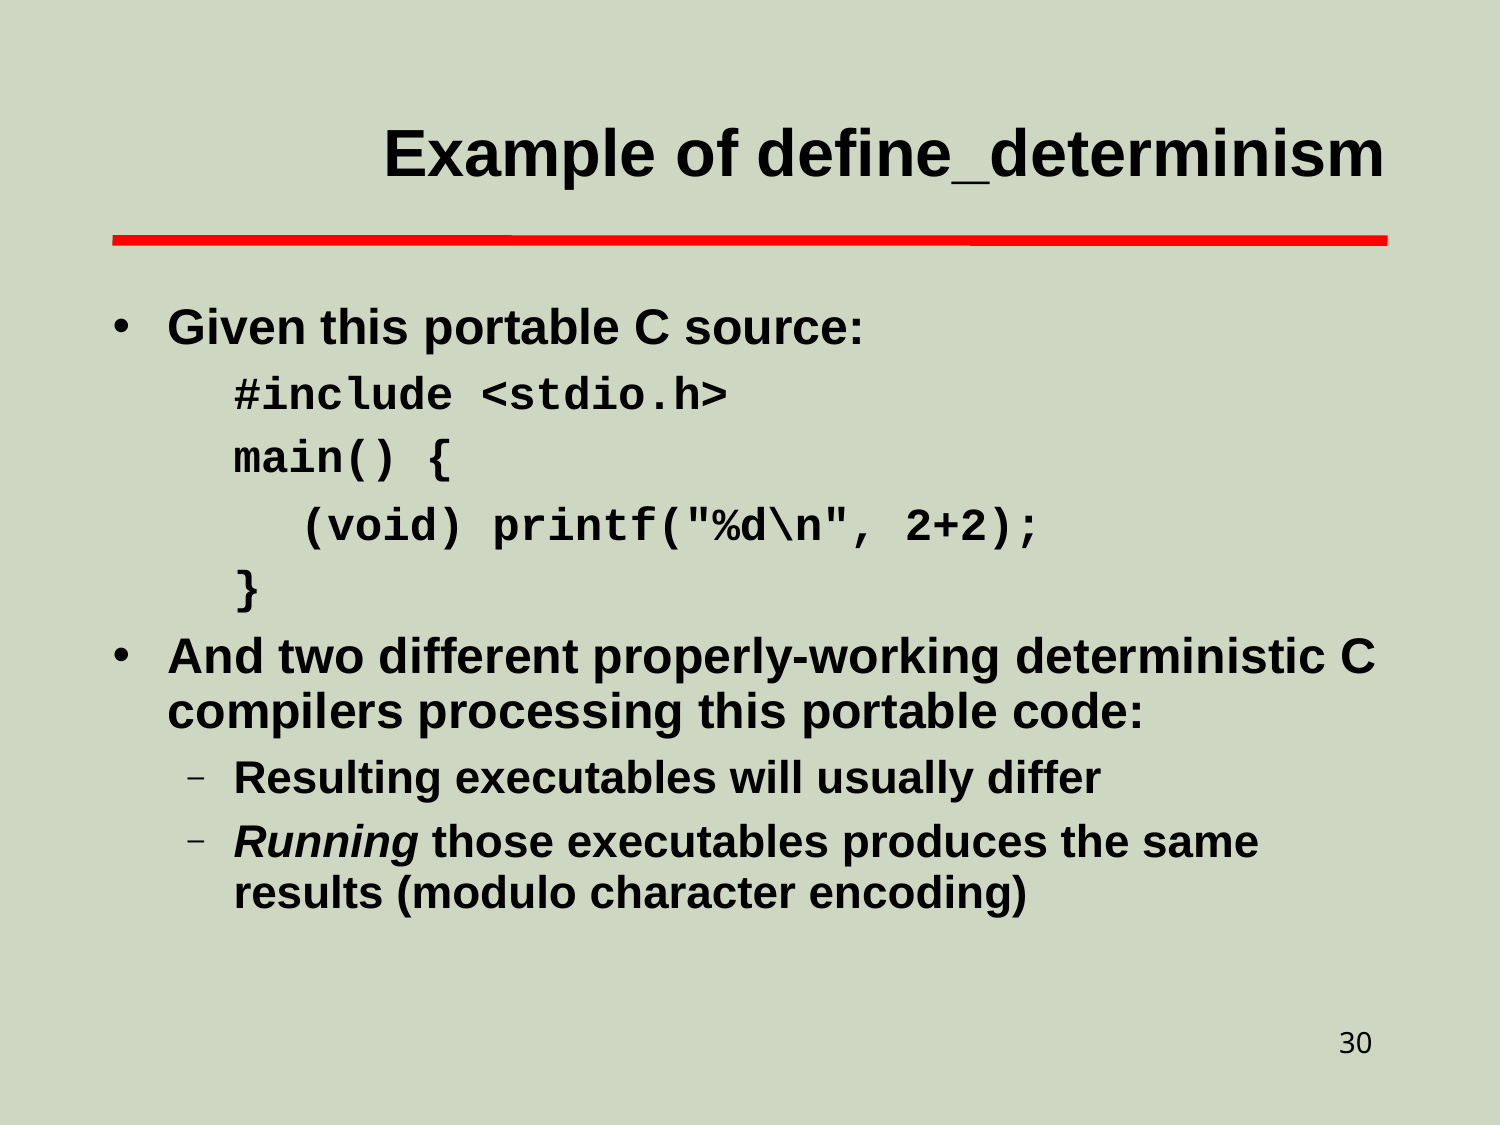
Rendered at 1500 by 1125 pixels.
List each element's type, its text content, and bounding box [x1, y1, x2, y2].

list Given this portable C source: #include <stdio.h> main() { (void) printf("%d\n", 2+2); } And two different properly-working deterministic C compilers processing this portable code: Resulting executables will usually differ Running those executables produces the same results (modulo character encoding) [112, 299, 1387, 1099]
title Example of define_determinism [124, 93, 1387, 216]
